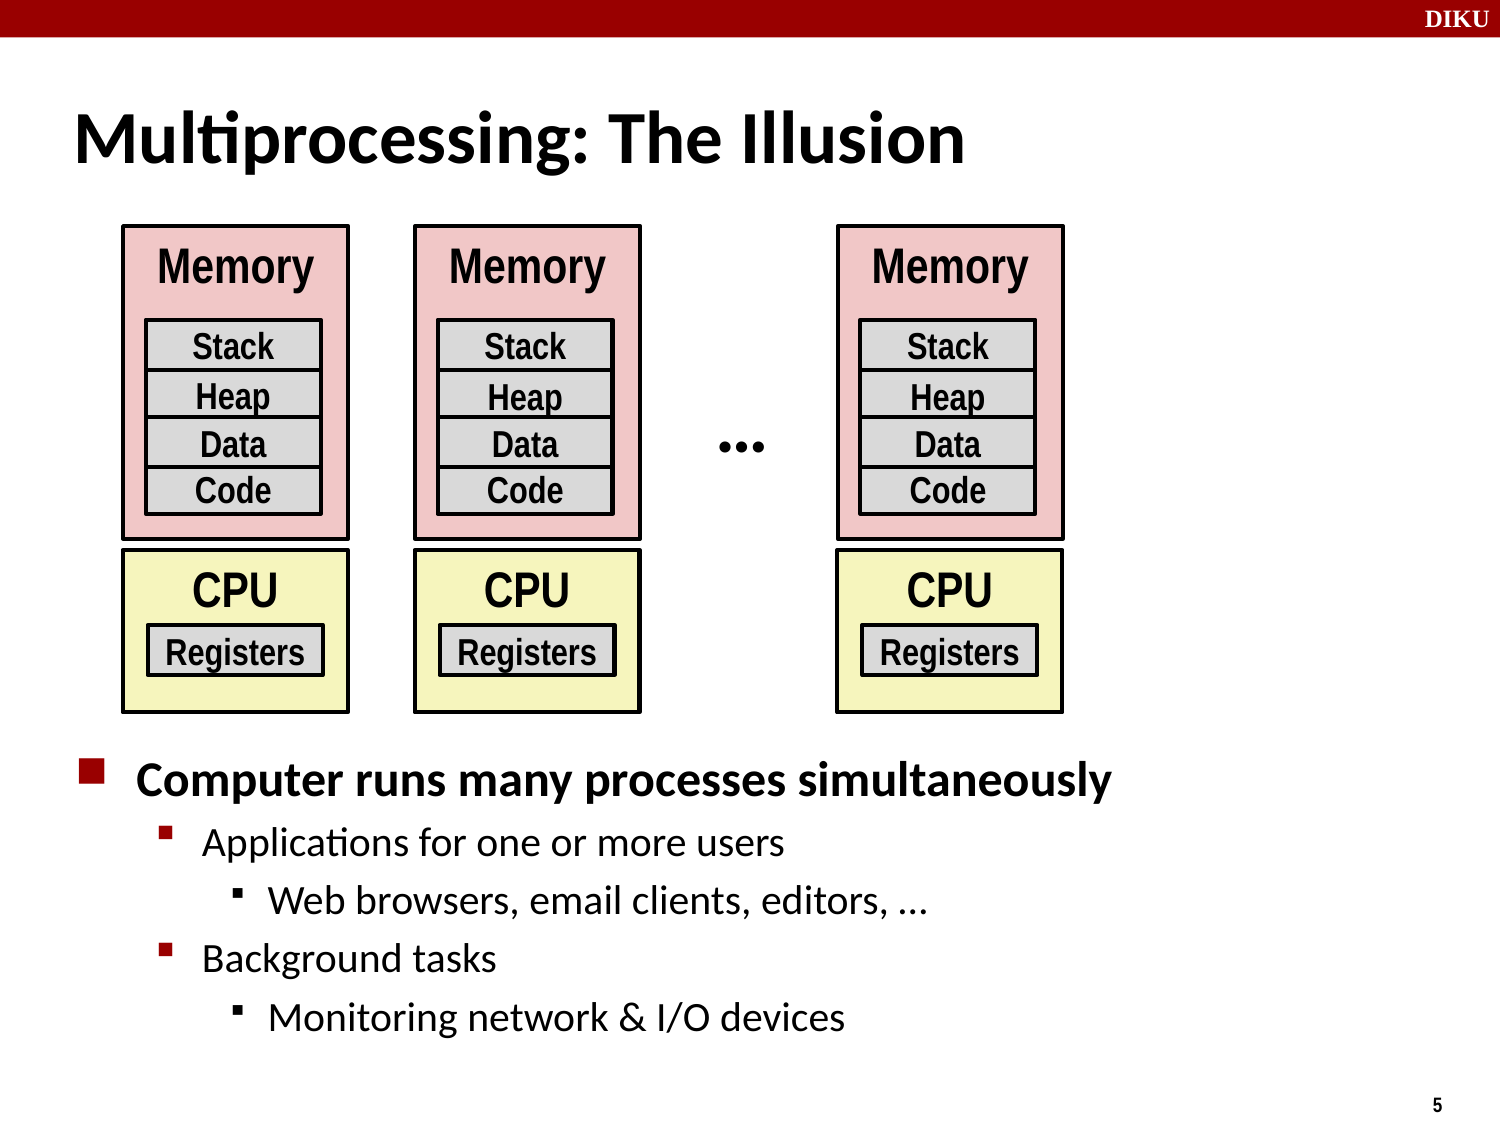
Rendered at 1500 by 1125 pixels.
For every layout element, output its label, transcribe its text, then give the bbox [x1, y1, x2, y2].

text_box Registers [147, 624, 323, 675]
text_box Stack [860, 319, 1036, 369]
text_box Data [860, 417, 1036, 468]
text_box CPU [414, 549, 640, 713]
text_box Stack [145, 319, 321, 369]
text_box Heap [145, 369, 321, 417]
text_box Memory [415, 226, 641, 539]
text_box Heap [257, 392, 264, 406]
title Multiprocessing: The Illusion [58, 71, 1304, 197]
text_box Code [437, 468, 613, 514]
text_box Heap [437, 369, 613, 417]
text_box … [700, 369, 784, 475]
text_box Heap [860, 369, 1036, 417]
text_box Memory [837, 226, 1063, 539]
text_box Heap [972, 393, 979, 407]
text_box CPU [122, 549, 348, 713]
text_box Registers [862, 624, 1038, 675]
list Computer runs many processes simultaneously Applications for one or more users Web browsers, email clients, editors, … Background tasks Monitoring network & I/O devices [65, 738, 1361, 1063]
text_box Code [145, 468, 321, 514]
text_box Heap [550, 393, 557, 407]
text_box Code [860, 468, 1036, 514]
text_box Memory [123, 226, 349, 539]
text_box CPU [837, 549, 1063, 713]
text_box Data [437, 417, 613, 468]
text_box Registers [439, 624, 615, 675]
text_box Stack [437, 319, 613, 369]
text_box Data [145, 417, 321, 468]
